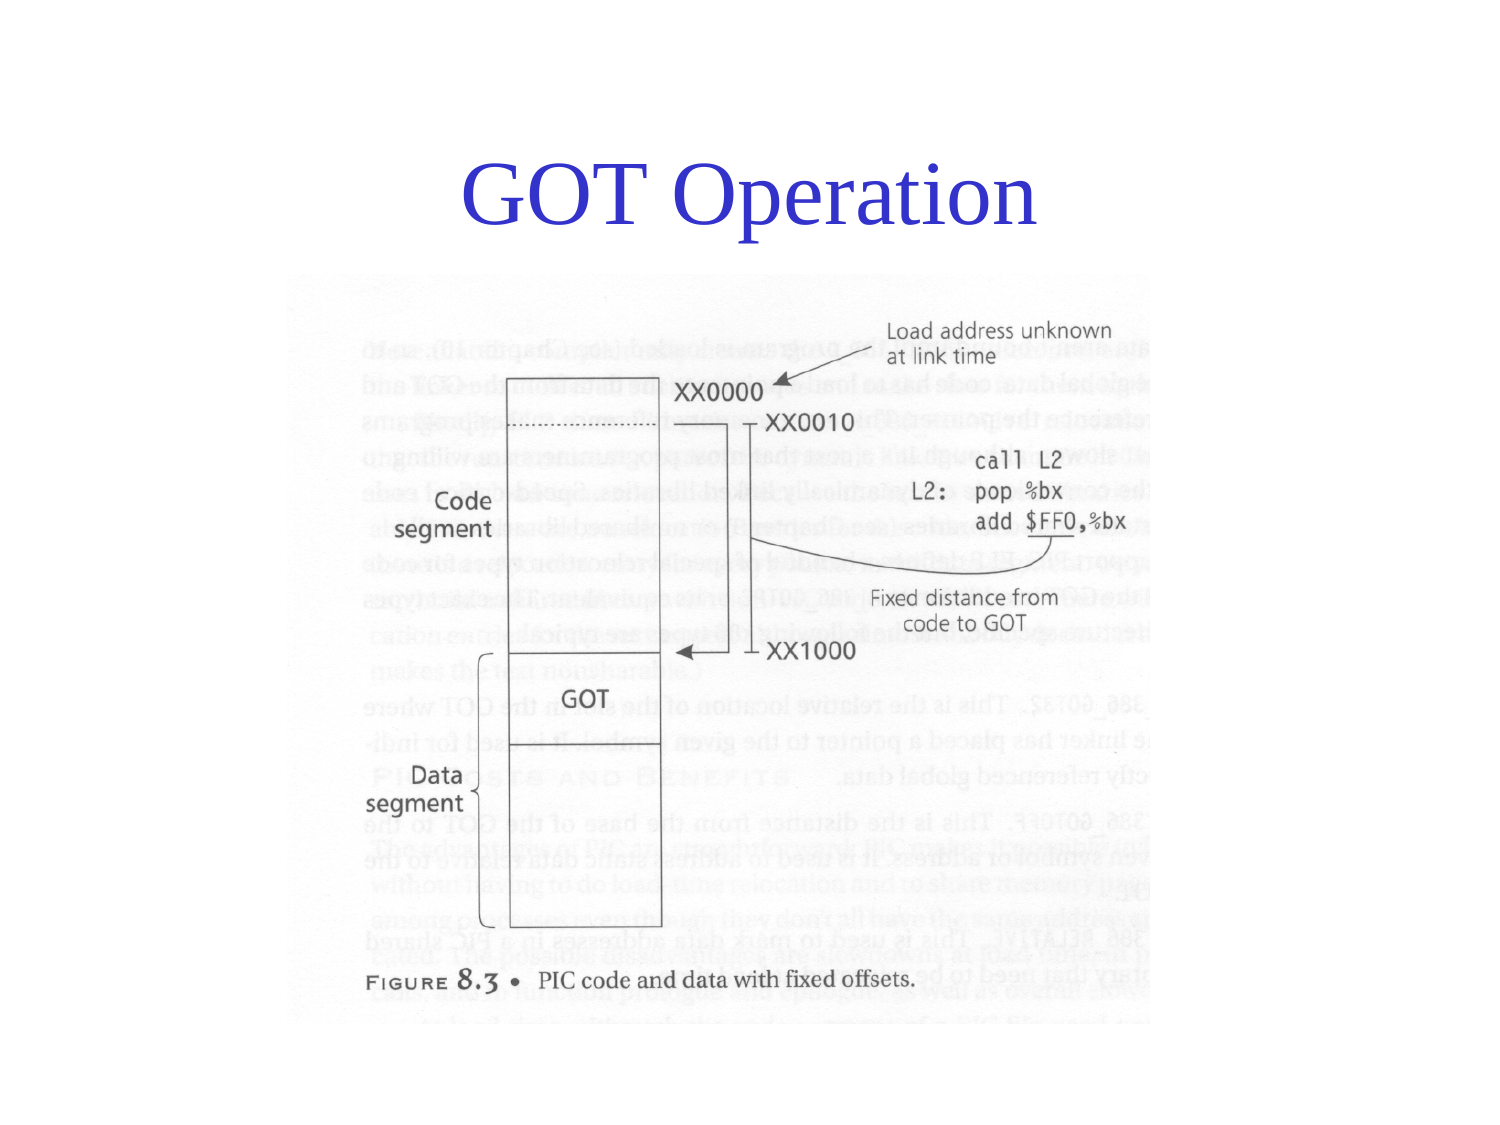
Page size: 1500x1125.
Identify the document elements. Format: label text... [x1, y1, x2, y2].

title GOT Operation [112, 99, 1388, 288]
picture [287, 274, 1150, 1024]
